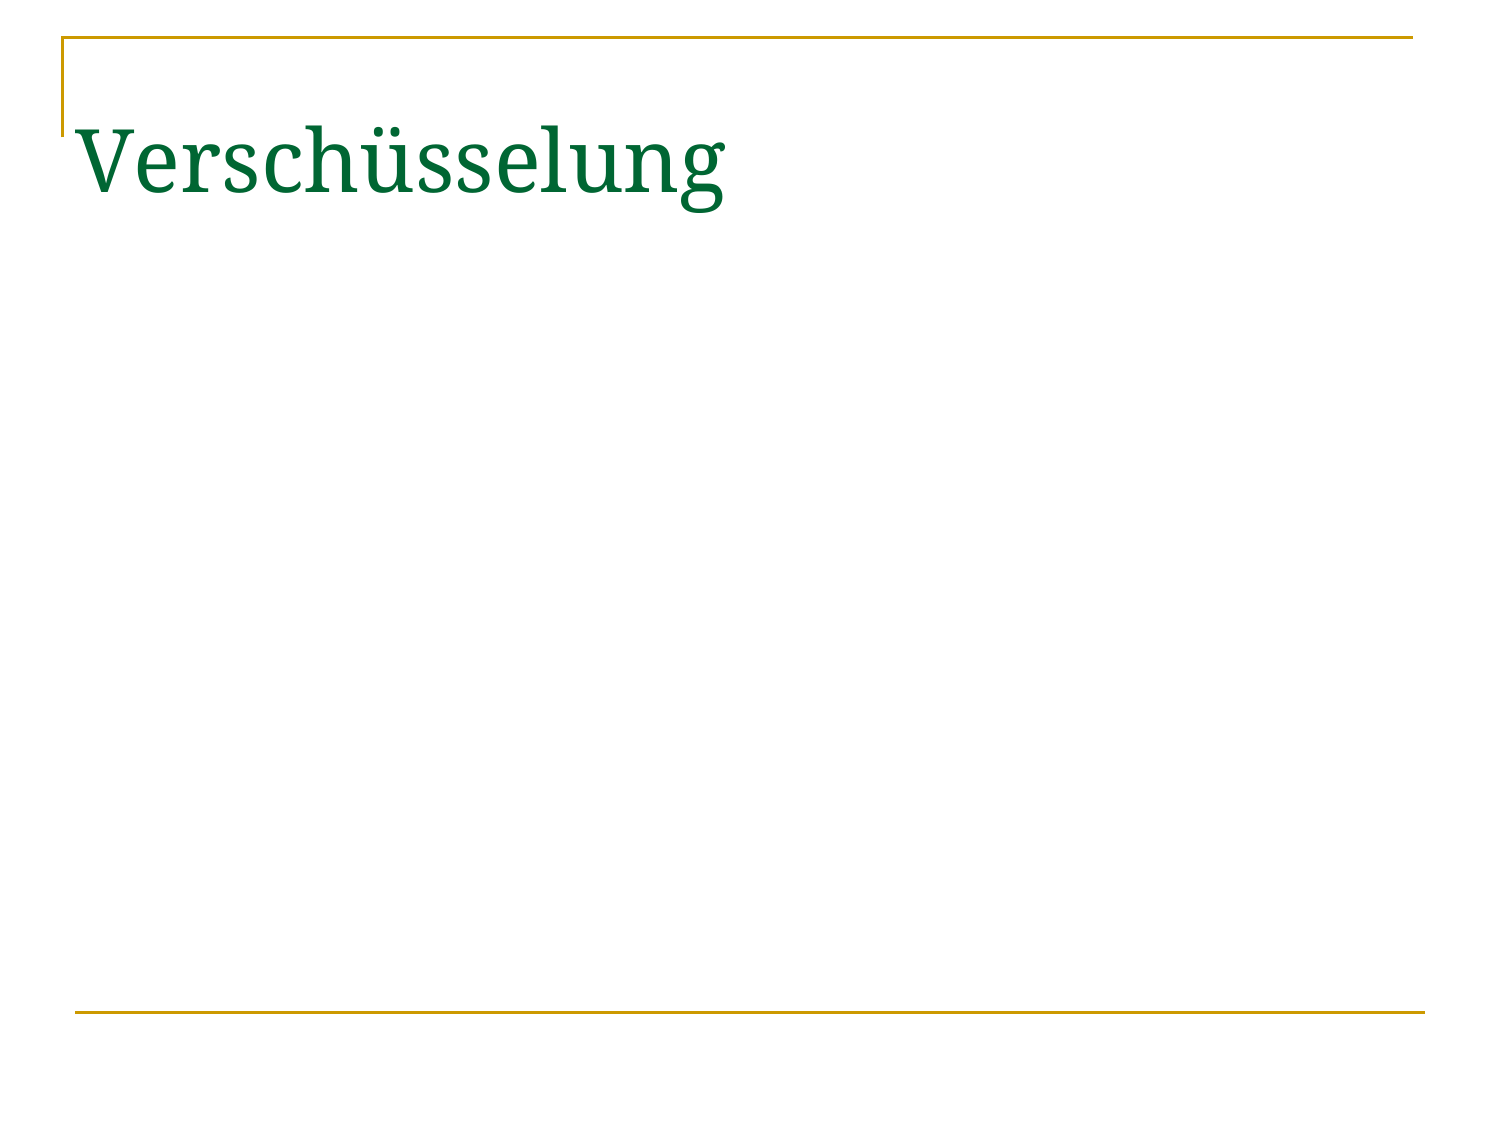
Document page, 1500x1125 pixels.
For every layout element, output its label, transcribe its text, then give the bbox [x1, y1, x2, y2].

title Verschüsselung [75, 52, 1426, 264]
